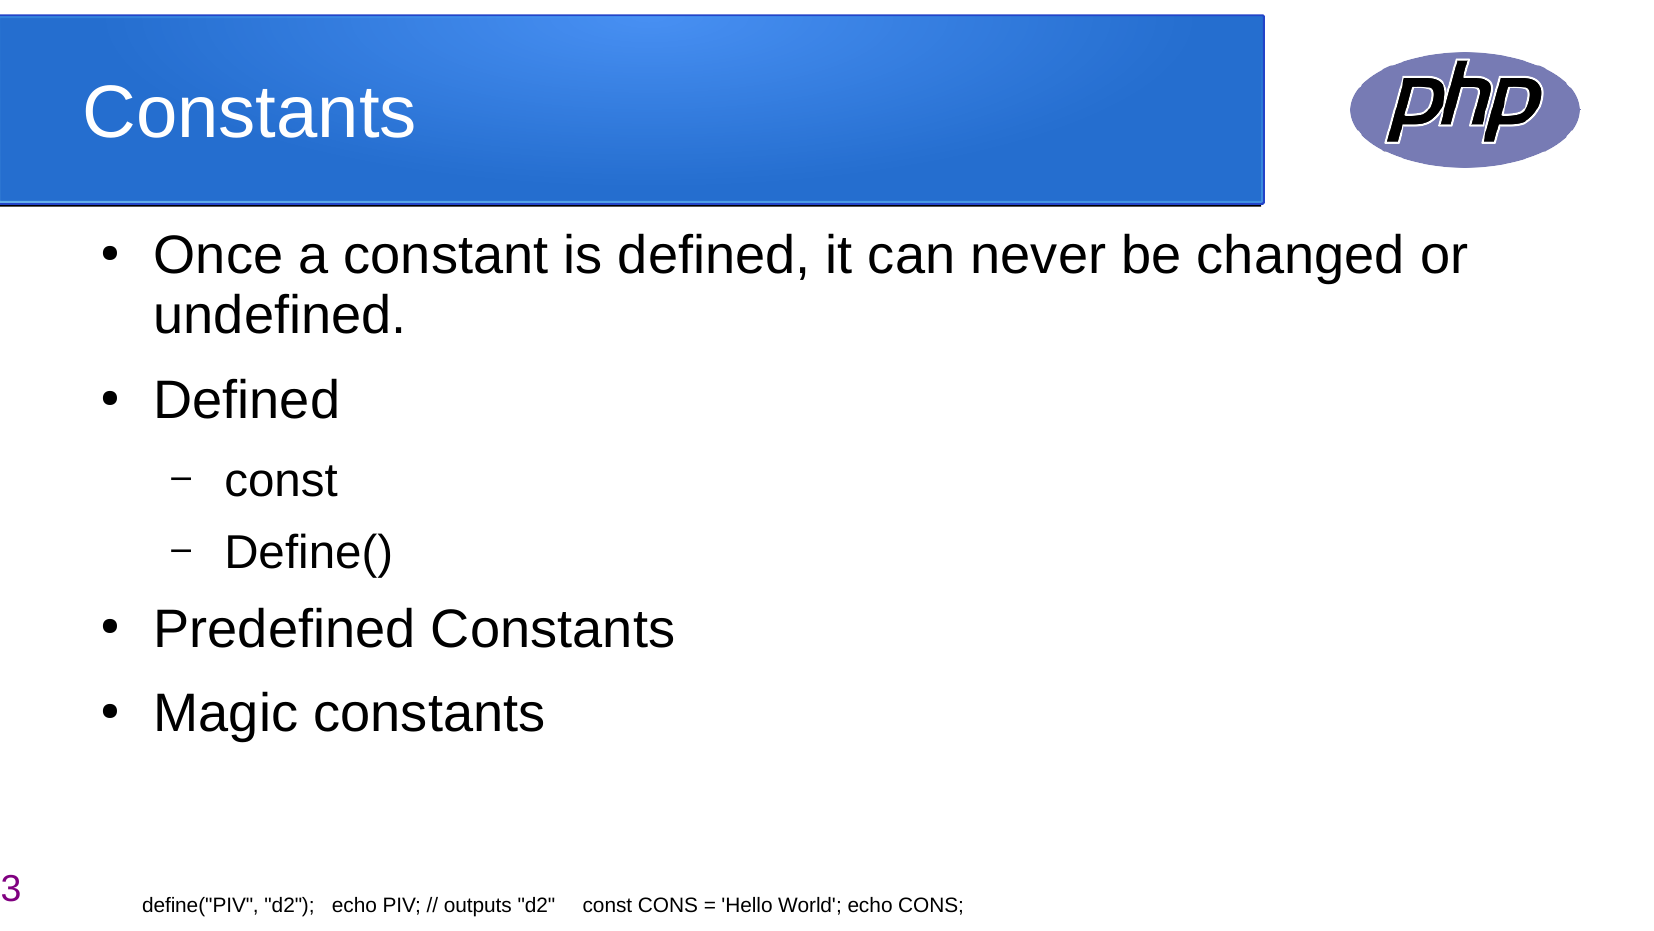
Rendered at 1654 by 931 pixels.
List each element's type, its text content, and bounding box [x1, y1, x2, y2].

list Once a constant is defined, it can never be changed or undefined. Defined const Define() Predefined Constants Magic constants [82, 224, 1571, 764]
text_box define("PIV", "d2"); echo PIV; // outputs "d2" [127, 885, 567, 931]
text_box <number> [0, 859, 130, 931]
title Constants [82, 35, 1235, 189]
text_box const CONS = 'Hello World'; echo CONS; [567, 885, 1300, 931]
picture [1321, 23, 1607, 195]
